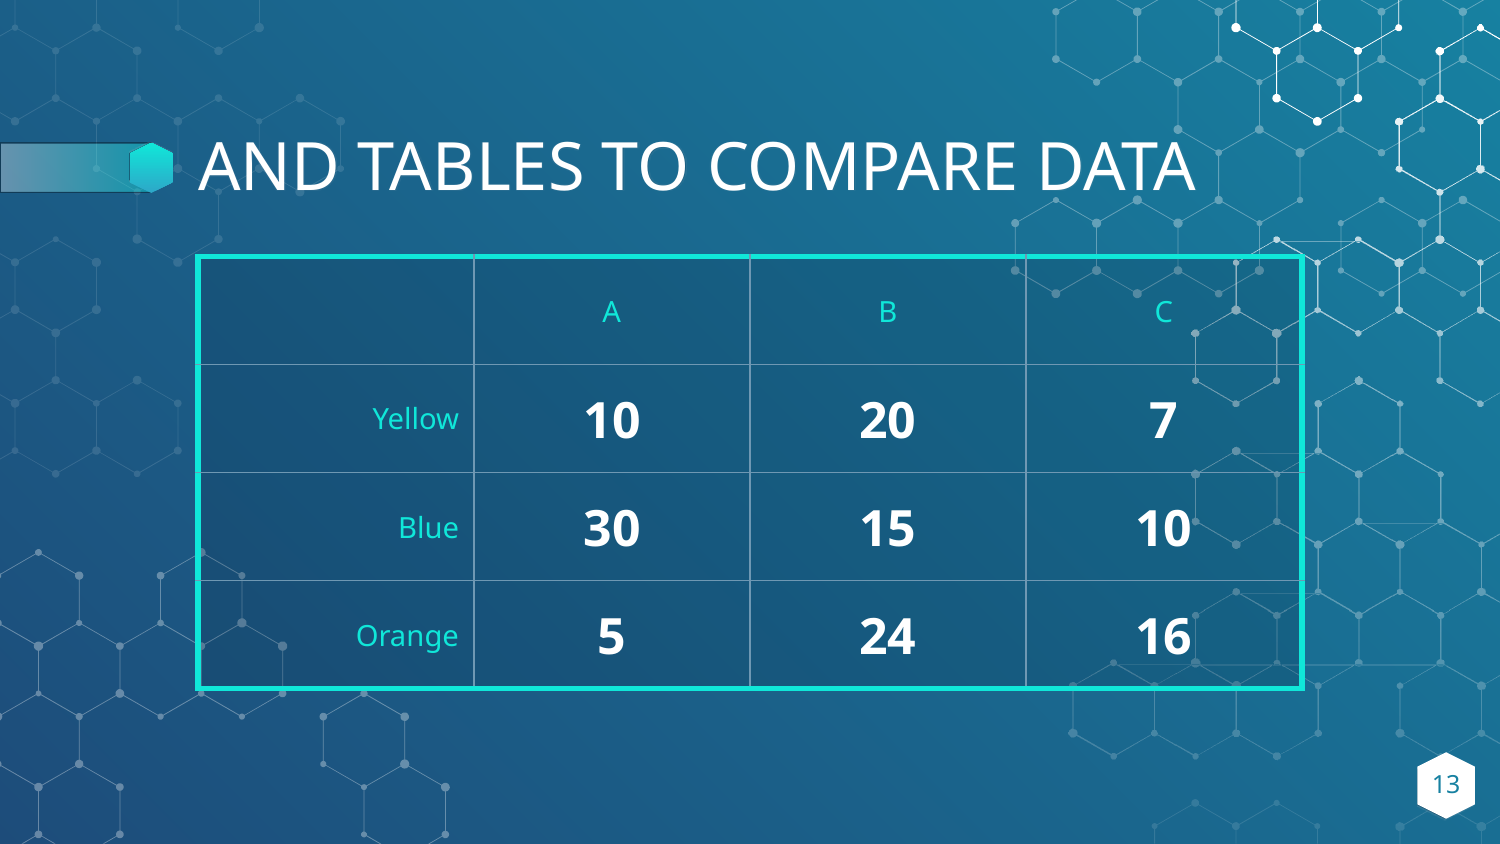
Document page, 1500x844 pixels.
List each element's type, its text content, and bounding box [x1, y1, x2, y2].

table_cell 10 [1027, 473, 1299, 580]
table_header A [475, 259, 749, 364]
table_cell 30 [475, 473, 749, 580]
table_header [201, 259, 473, 364]
table_cell 10 [475, 365, 749, 472]
table_cell 15 [751, 473, 1025, 580]
table_cell Blue [201, 473, 473, 580]
table_cell 16 [1027, 581, 1299, 686]
table_cell Yellow [201, 365, 473, 472]
table_cell 20 [751, 365, 1025, 472]
table_cell 24 [751, 581, 1025, 686]
table_cell 5 [475, 581, 749, 686]
table_cell 7 [1027, 365, 1299, 472]
slide_number <número> [1417, 752, 1475, 819]
table_header B [751, 259, 1025, 364]
table_header C [1027, 259, 1299, 364]
table_cell Orange [201, 581, 473, 686]
title AND TABLES TO COMPARE DATA [198, 140, 1302, 198]
